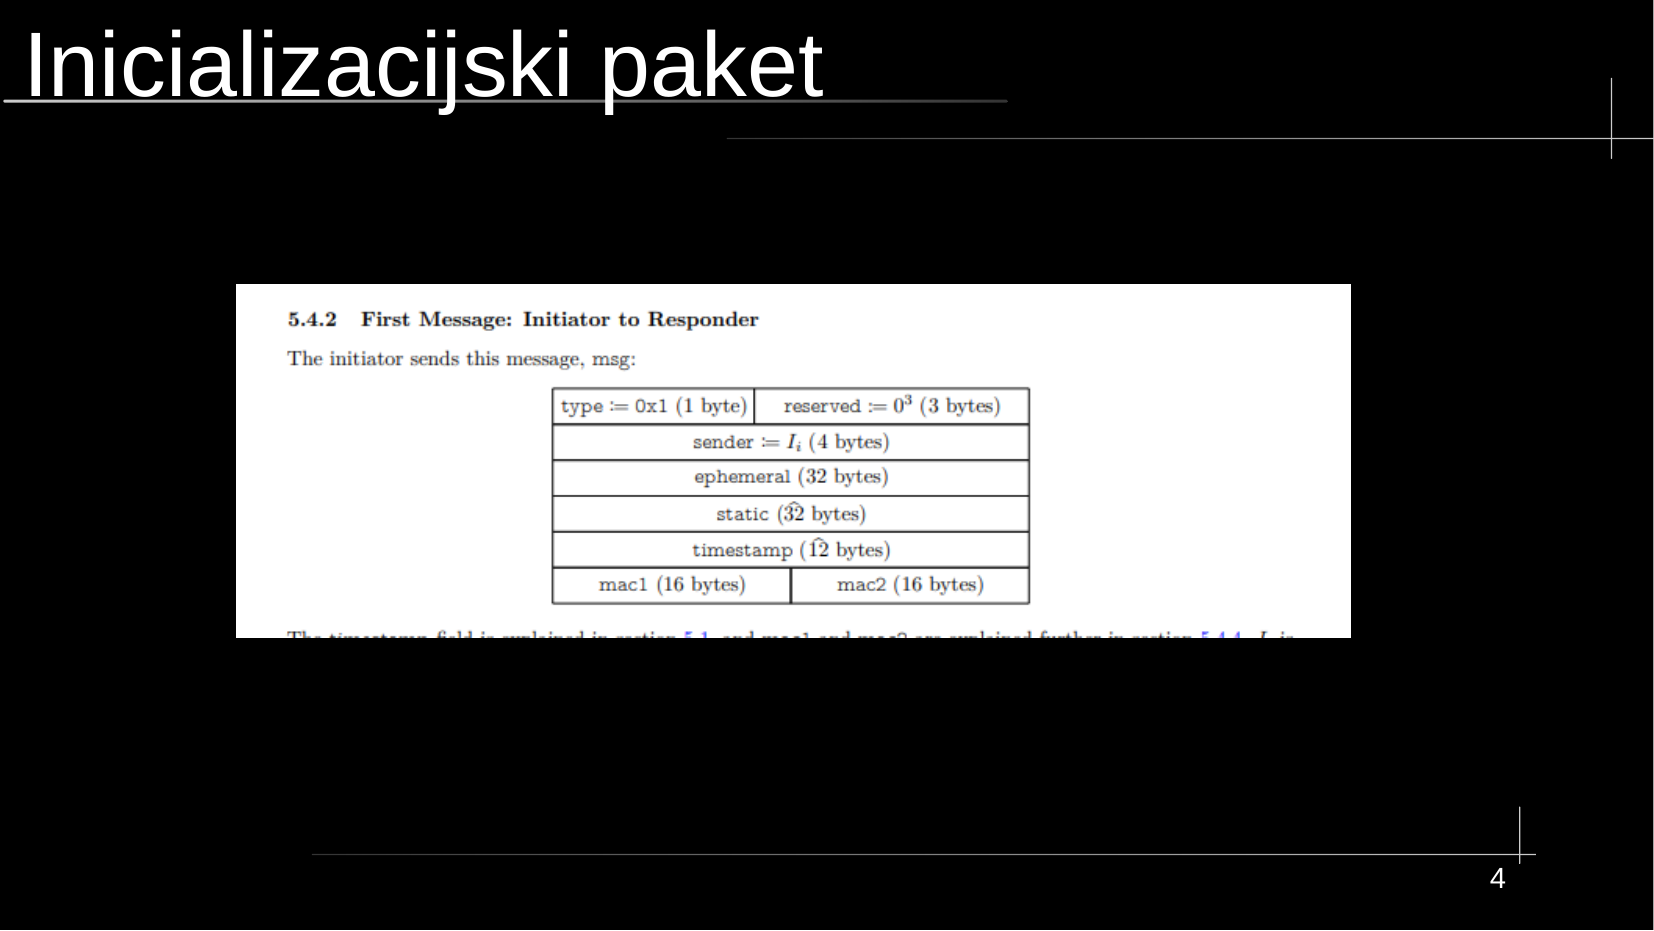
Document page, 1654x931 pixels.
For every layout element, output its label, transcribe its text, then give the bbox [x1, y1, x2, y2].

picture [236, 284, 1351, 638]
title Inicializacijski paket [23, 11, 1589, 119]
